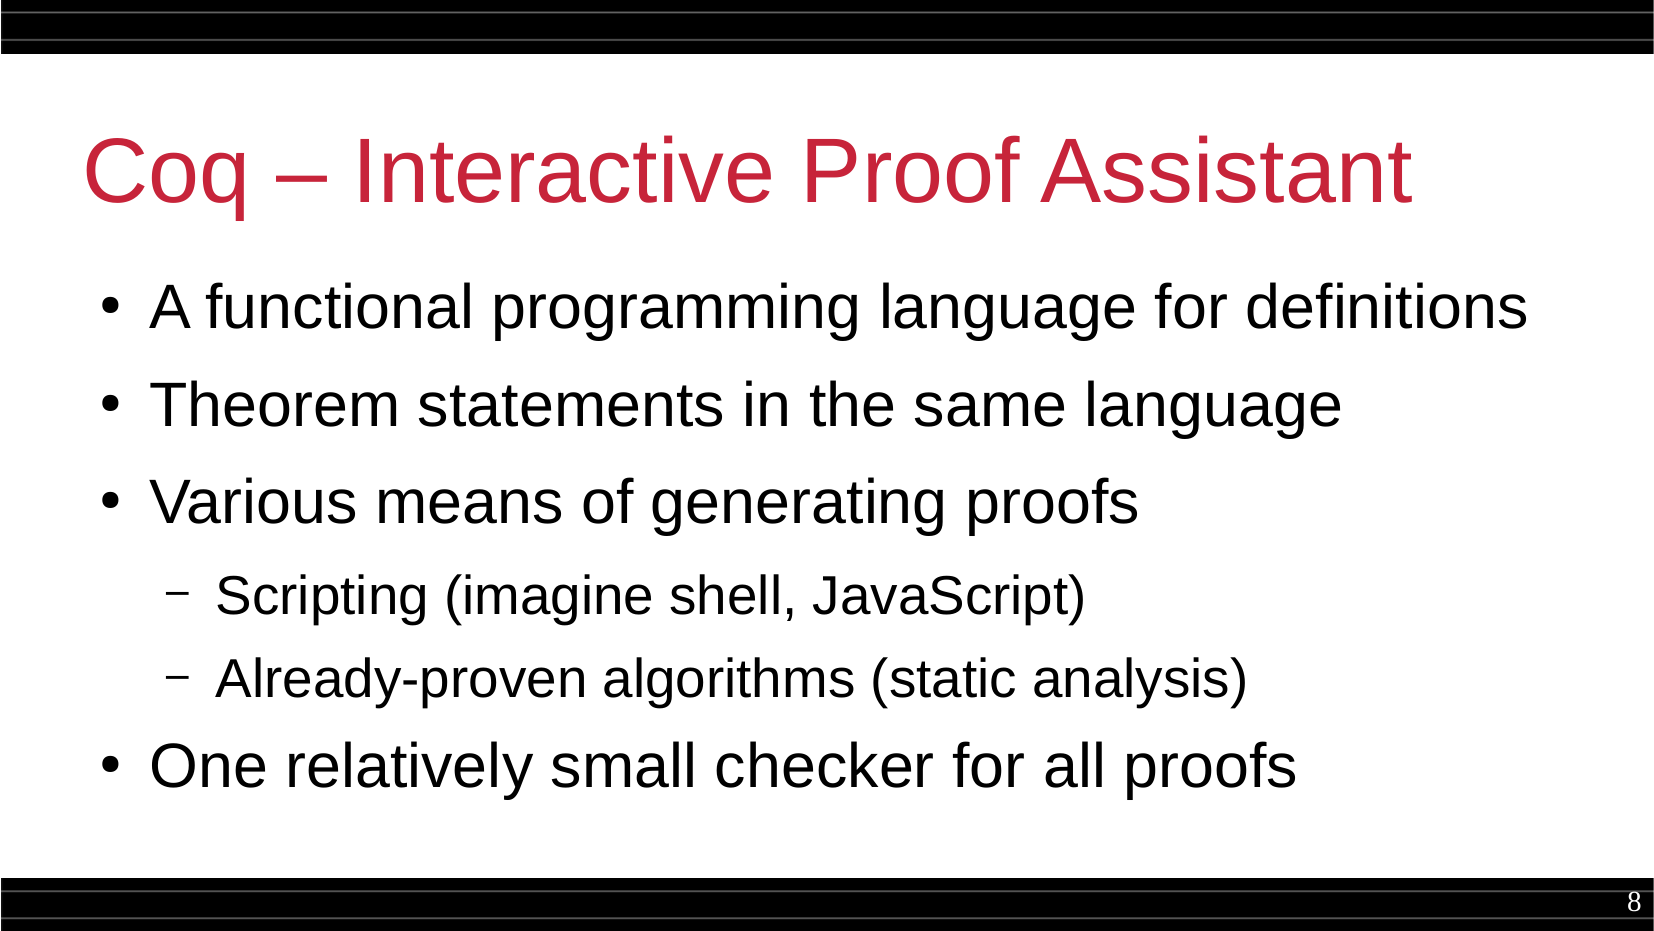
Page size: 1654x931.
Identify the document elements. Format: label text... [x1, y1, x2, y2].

list A functional programming language for definitions Theorem statements in the same language Various means of generating proofs Scripting (imagine shell, JavaScript) Already-proven algorithms (static analysis) One relatively small checker for all proofs [82, 271, 1571, 811]
title Coq – Interactive Proof Assistant [82, 92, 1571, 249]
picture [1, 878, 1654, 931]
picture [1, 0, 1654, 54]
